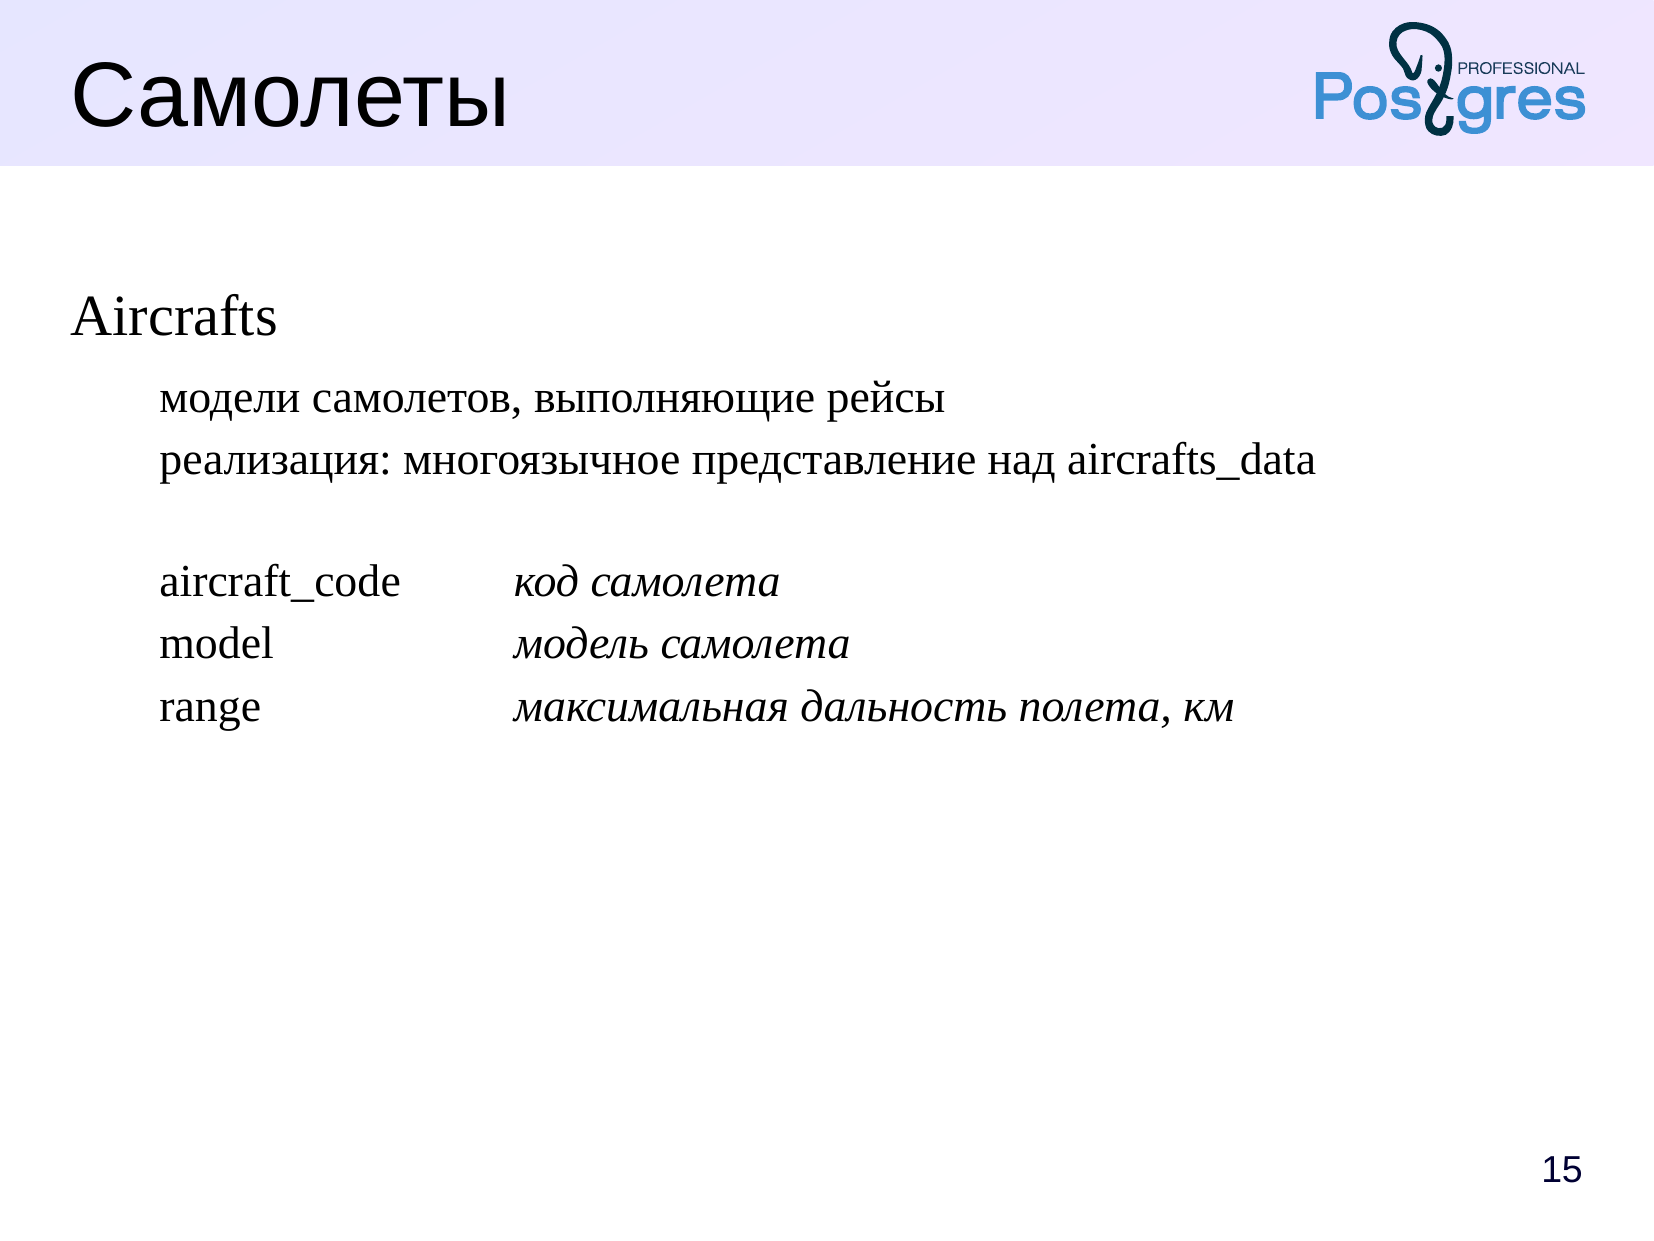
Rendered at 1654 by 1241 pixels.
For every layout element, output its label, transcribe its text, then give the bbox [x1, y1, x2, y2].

list Aircrafts модели самолетов, выполняющие рейсы реализация: многоязычное представление над aircrafts_data aircraft_code код самолета model модель самолета range максимальная дальность полета, км [70, 283, 1583, 1141]
title Самолеты [70, 43, 1241, 147]
